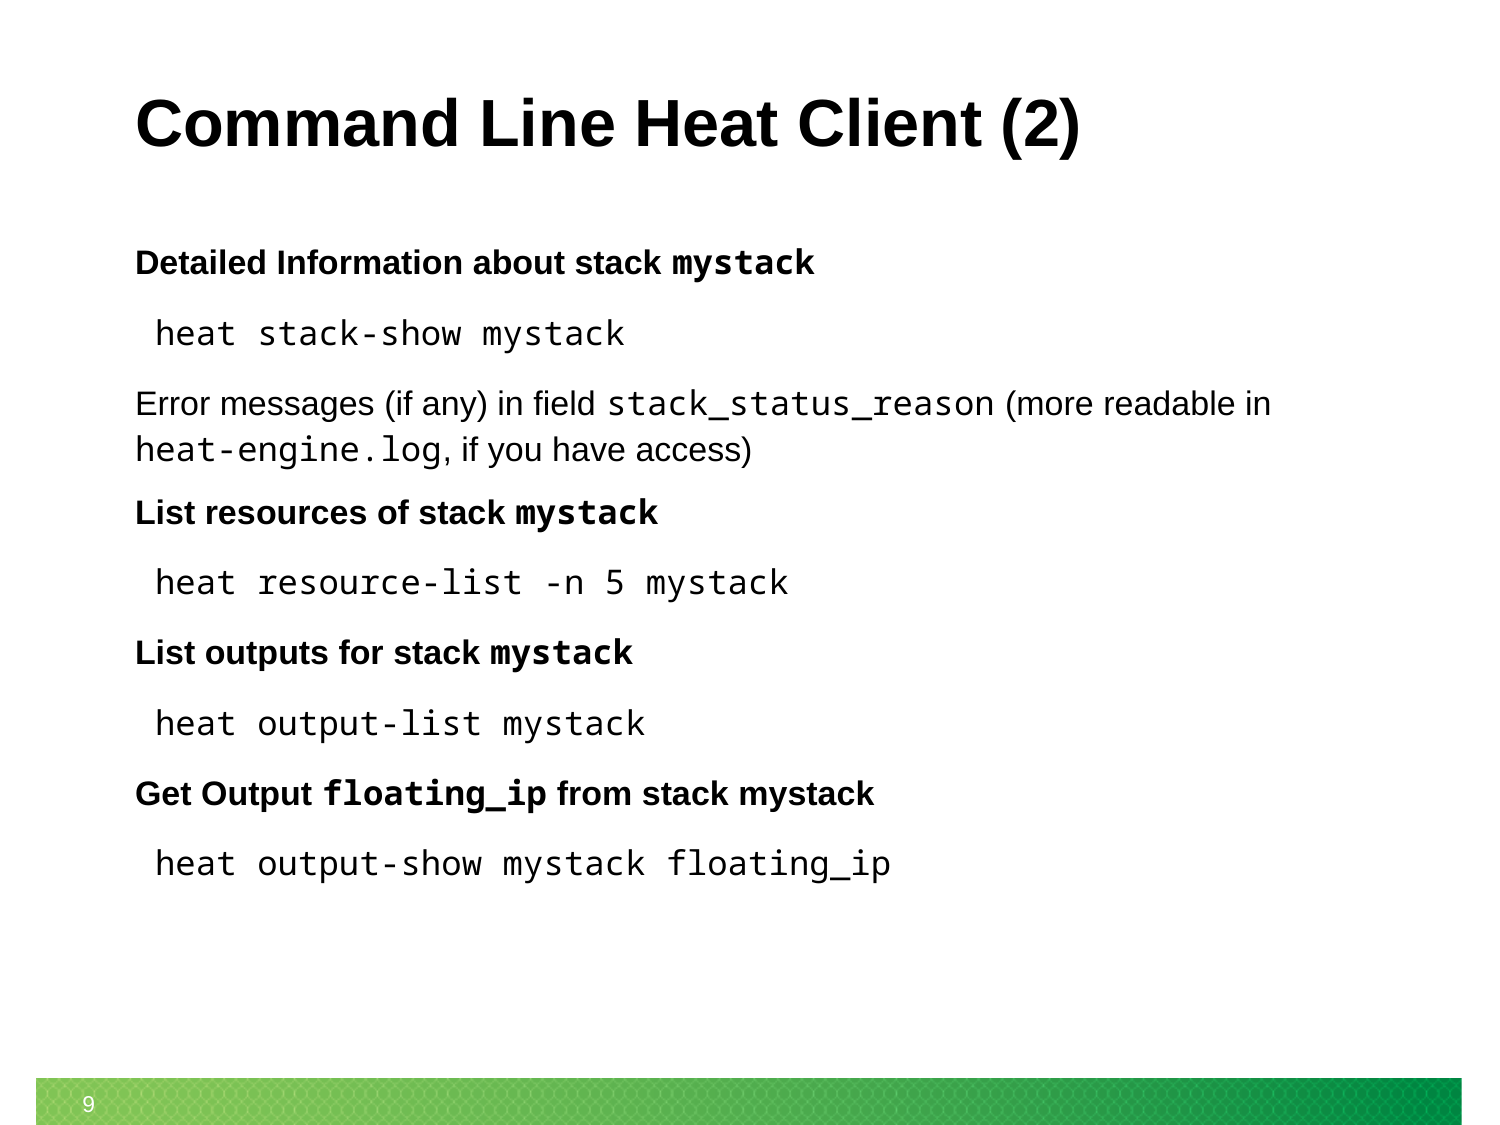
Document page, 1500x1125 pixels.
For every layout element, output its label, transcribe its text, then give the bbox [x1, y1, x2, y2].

list Detailed Information about stack mystack heat stack-show mystack Error messages (if any) in field stack_status_reason (more readable in heat-engine.log, if you have access) List resources of stack mystack heat resource-list -n 5 mystack List outputs for stack mystack heat output-list mystack Get Output floating_ip from stack mystack heat output-show mystack floating_ip [135, 238, 1372, 892]
title Command Line Heat Client (2) [135, 41, 1372, 204]
picture [36, 1078, 1462, 1125]
